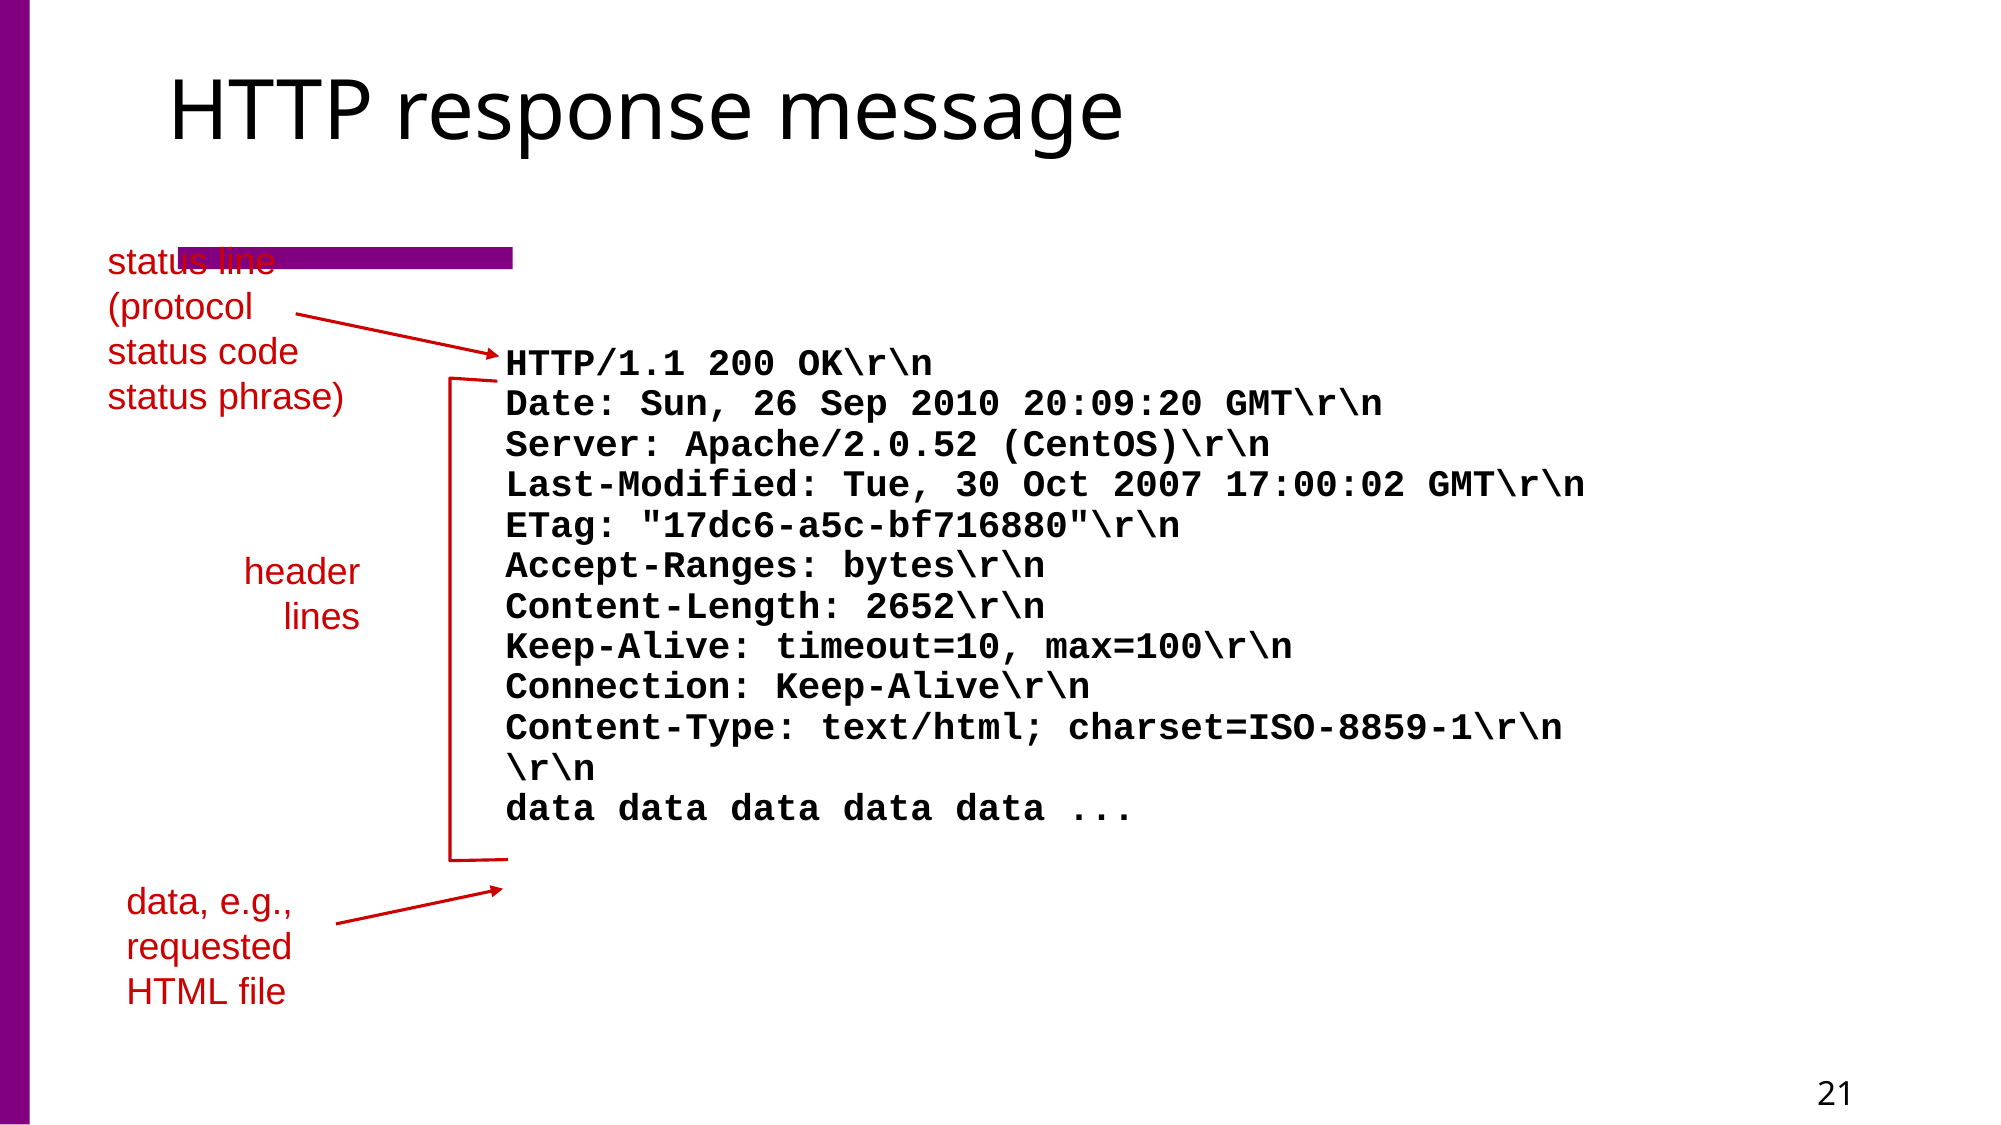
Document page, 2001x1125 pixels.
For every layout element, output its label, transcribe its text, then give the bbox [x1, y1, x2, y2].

text_box data, e.g., requested HTML file [111, 868, 319, 1020]
title HTTP response message [116, 25, 1817, 187]
text_box status line (protocol status code status phrase) [92, 229, 360, 425]
text_box header lines [229, 538, 376, 645]
text_box HTTP/1.1 200 OK\r\n Date: Sun, 26 Sep 2010 20:09:20 GMT\r\n Server: Apache/2.0.52 (CentOS)\r\n Last-Modified: Tue, 30 Oct 2007 17:00:02 GMT\r\n ETag: "17dc6-a5c-bf716880"\r\n Accept-Ranges: bytes\r\n Content-Length: 2652\r\n Keep-Alive: timeout=10, max=100\r\n Connection: Keep-Alive\r\n Content-Type: text/html; charset=ISO-8859-1\r\n \r\n data data data data data ... [490, 335, 1872, 837]
